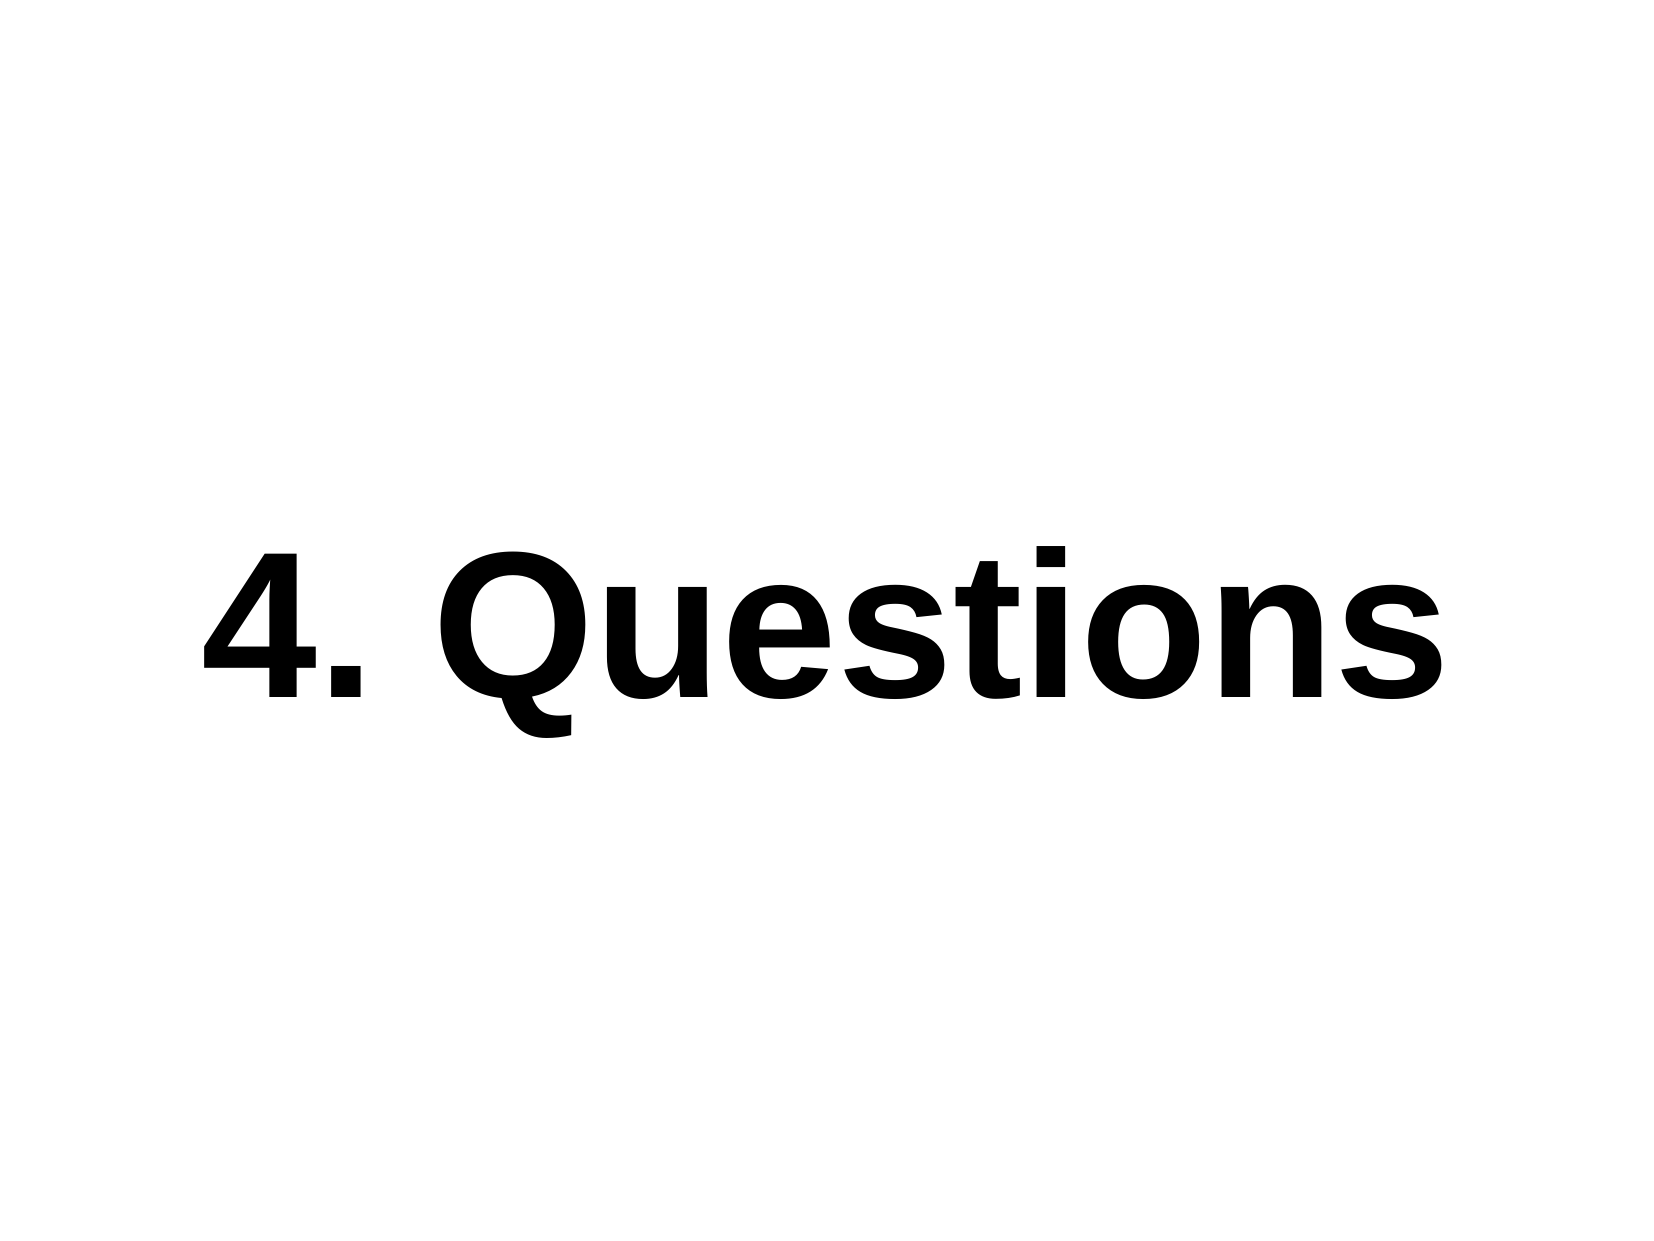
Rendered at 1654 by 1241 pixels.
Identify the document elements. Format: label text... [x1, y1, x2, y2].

title 4. Questions [82, 49, 1571, 1201]
